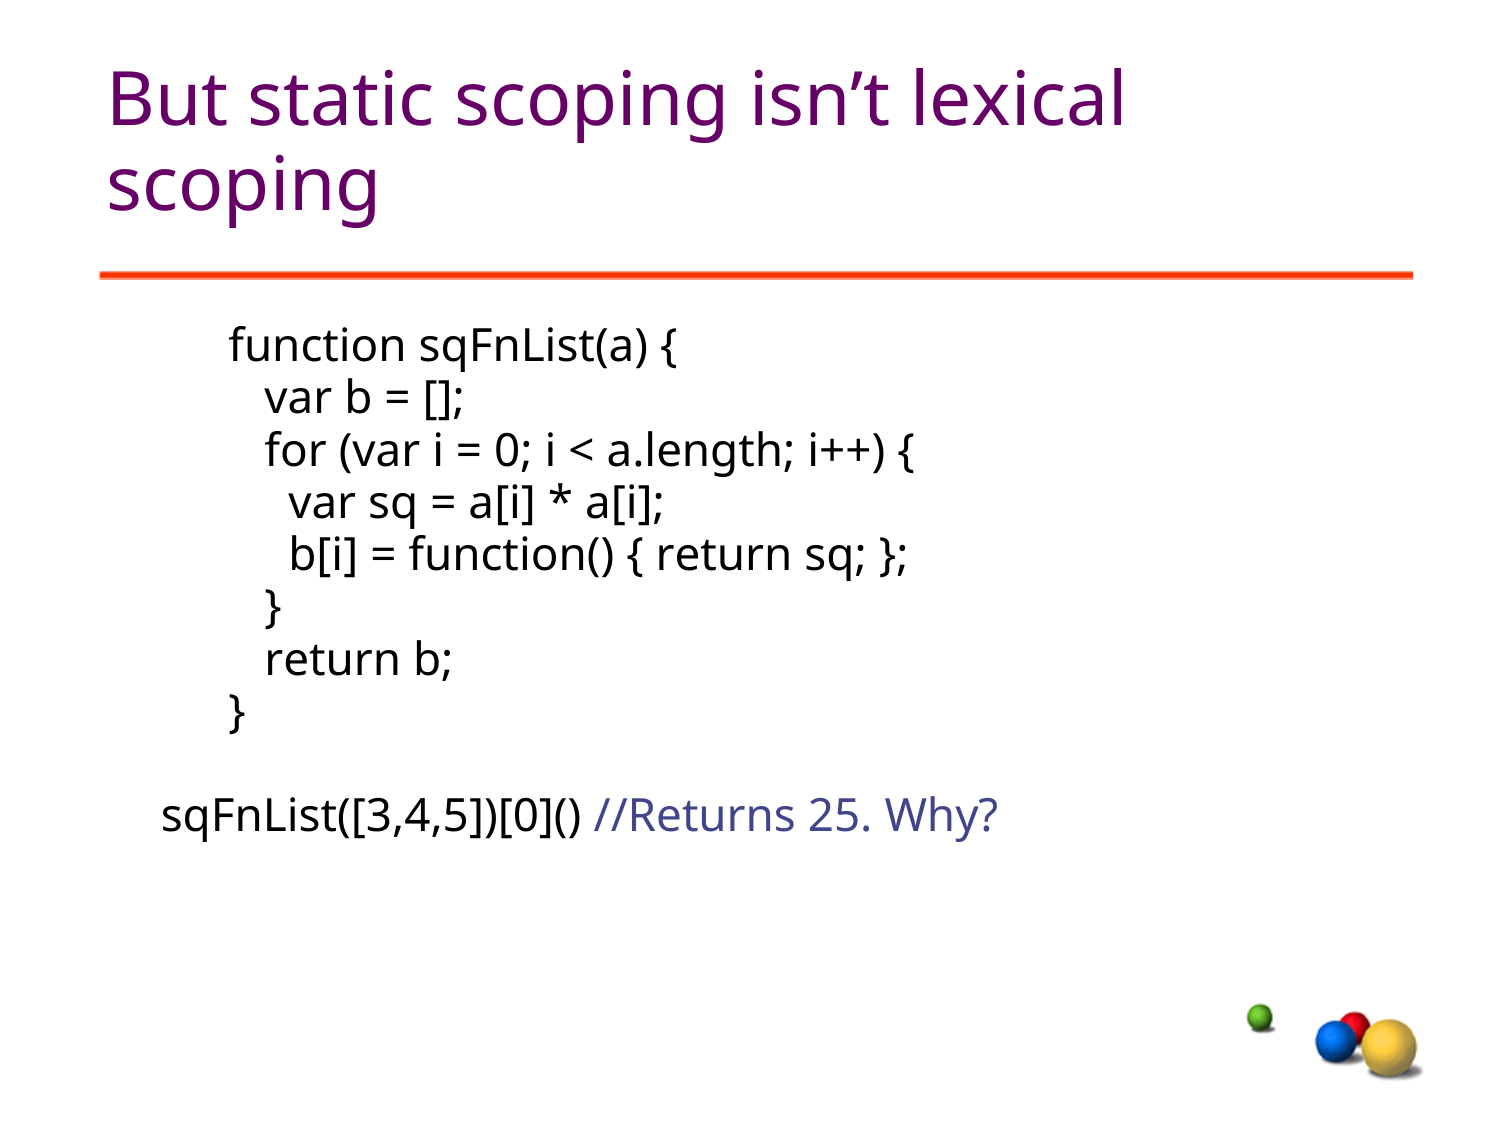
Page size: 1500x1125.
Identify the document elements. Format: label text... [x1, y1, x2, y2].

subtitle function sqFnList(a) { var b = []; for (var i = 0; i < a.length; i++) { var sq = a[i] * a[i]; b[i] = function() { return sq; }; } return b; } sqFnList([3,4,5])[0]() //Returns 25. Why? [144, 320, 1407, 981]
title But static scoping isn’t lexical scoping [106, 57, 1369, 231]
picture [1224, 999, 1449, 1083]
picture [99, 271, 1413, 280]
